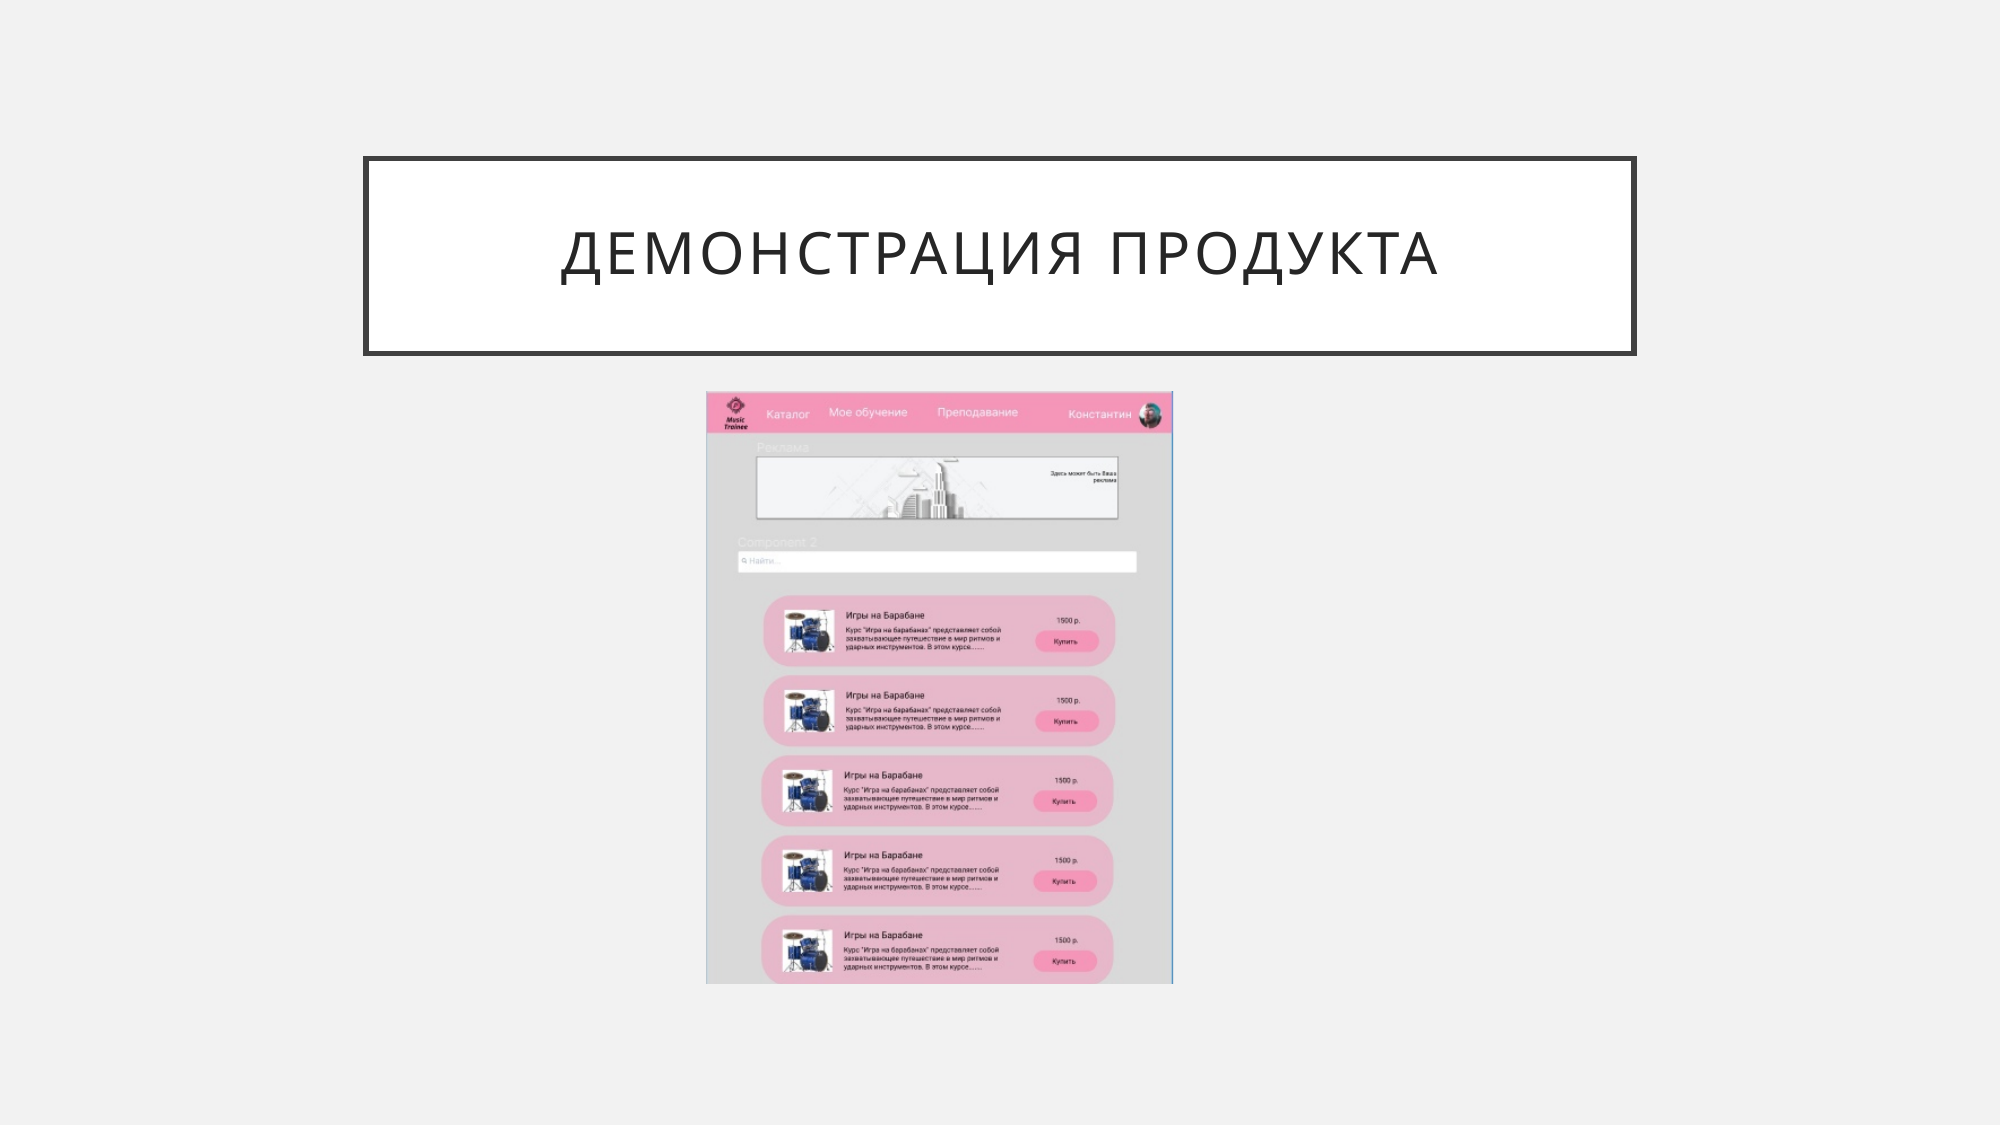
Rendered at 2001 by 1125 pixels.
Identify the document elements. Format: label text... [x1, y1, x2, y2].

picture [706, 391, 1174, 984]
title Демонстрация продукта [366, 158, 1634, 354]
